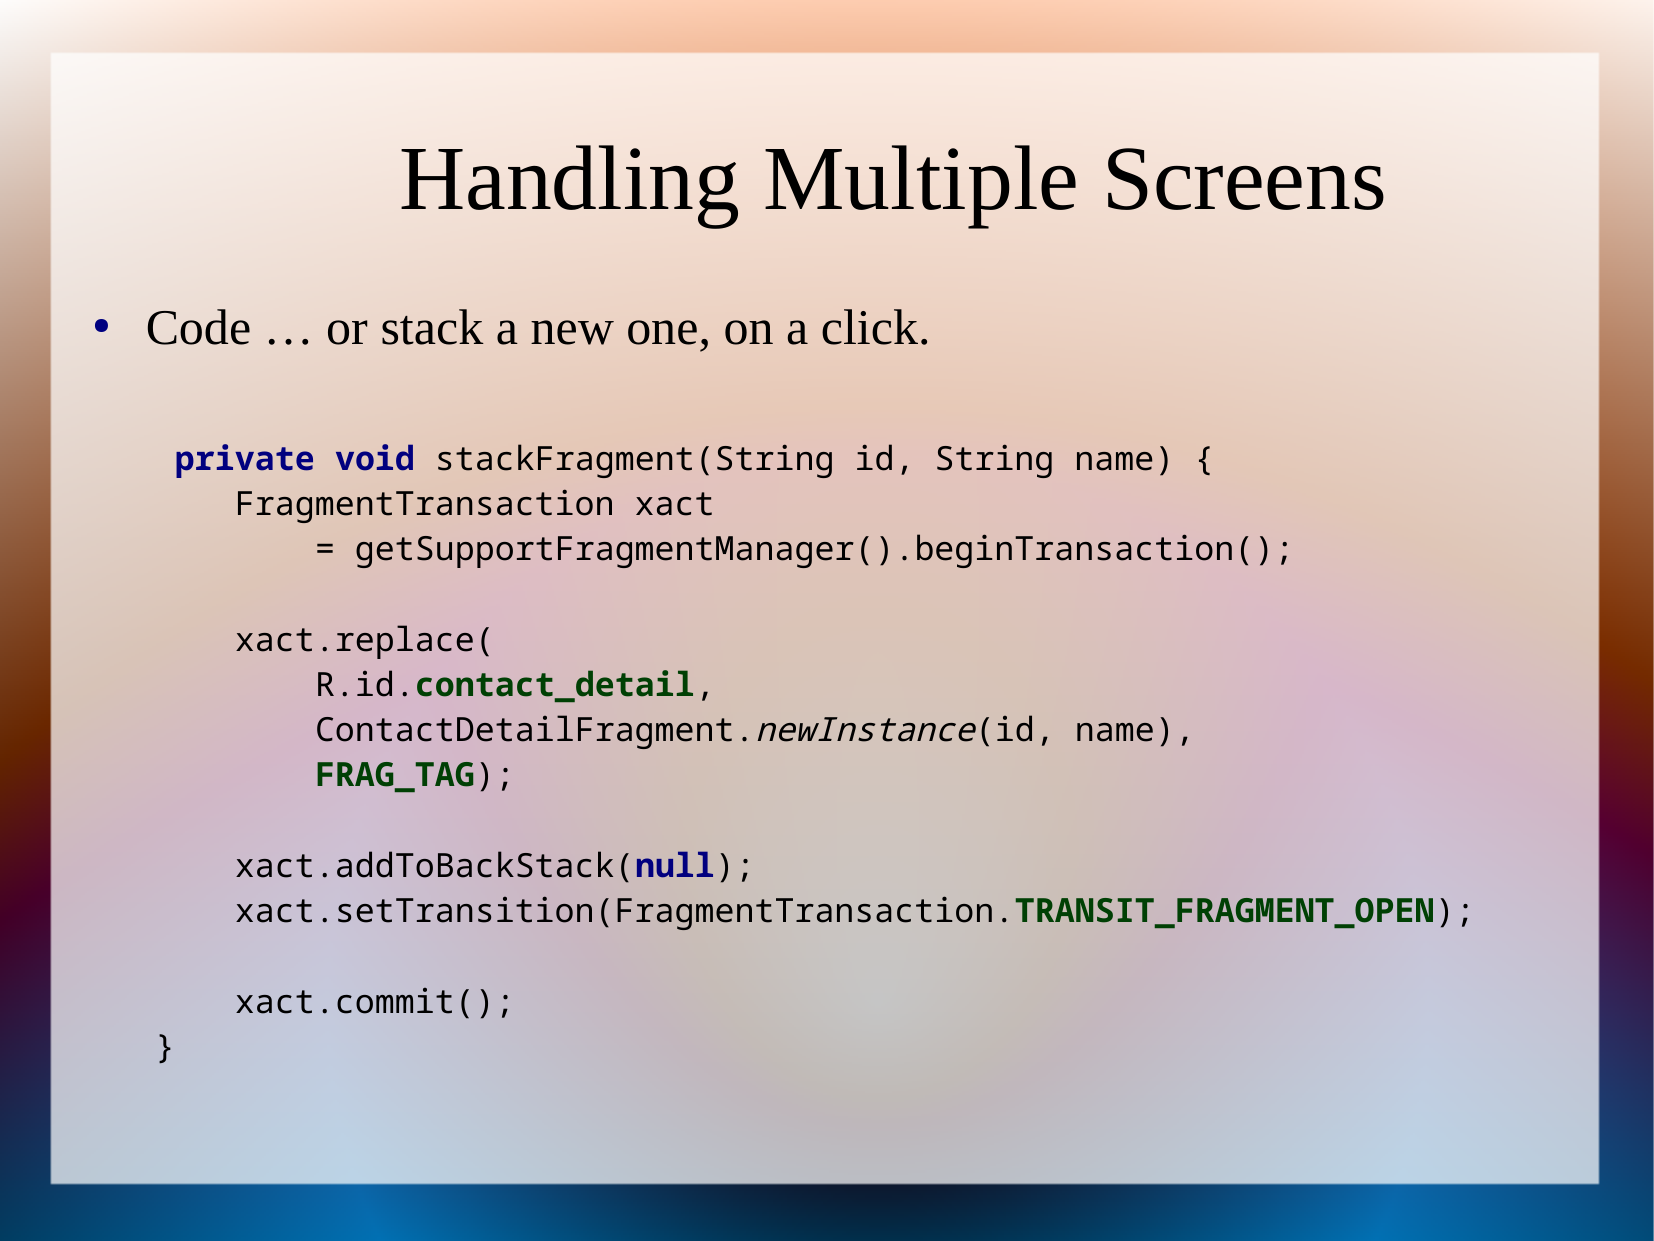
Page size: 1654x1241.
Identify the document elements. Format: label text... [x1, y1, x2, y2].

title Handling Multiple Screens [150, 75, 1639, 283]
picture [0, 0, 1654, 1241]
list Code … or stack a new one, on a click. private void stackFragment(String id, String name) { FragmentTransaction xact = getSupportFragmentManager().beginTransaction(); xact.replace( R.id.contact_detail, ContactDetailFragment.newInstance(id, name), FRAG_TAG); xact.addToBackStack(null); xact.setTransition(FragmentTransaction.TRANSIT_FRAGMENT_OPEN); xact.commit(); } [75, 300, 1564, 1119]
